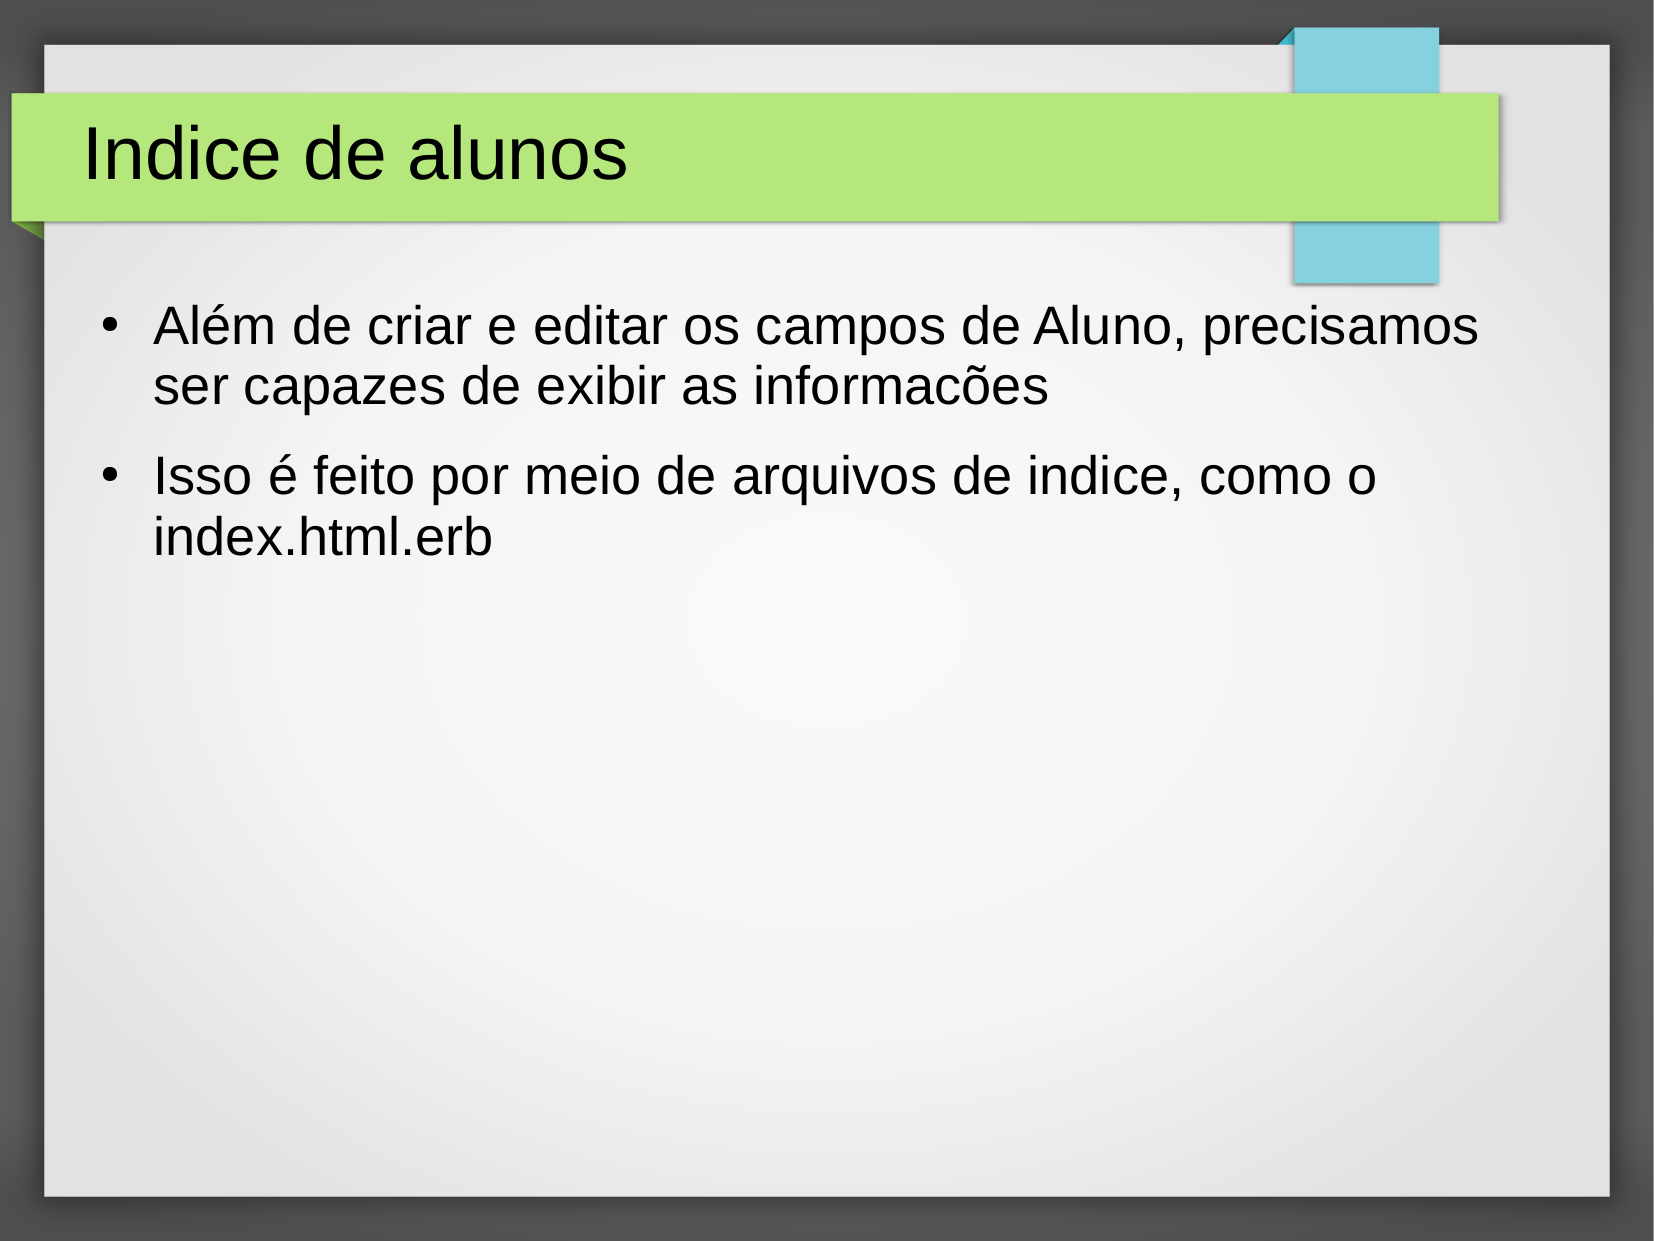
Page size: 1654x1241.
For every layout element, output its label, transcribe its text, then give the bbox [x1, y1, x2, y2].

list Além de criar e editar os campos de Aluno, precisamos ser capazes de exibir as informacões Isso é feito por meio de arquivos de indice, como o index.html.erb [82, 295, 1571, 1015]
title Indice de alunos [82, 94, 1264, 213]
picture [0, 0, 1654, 1241]
